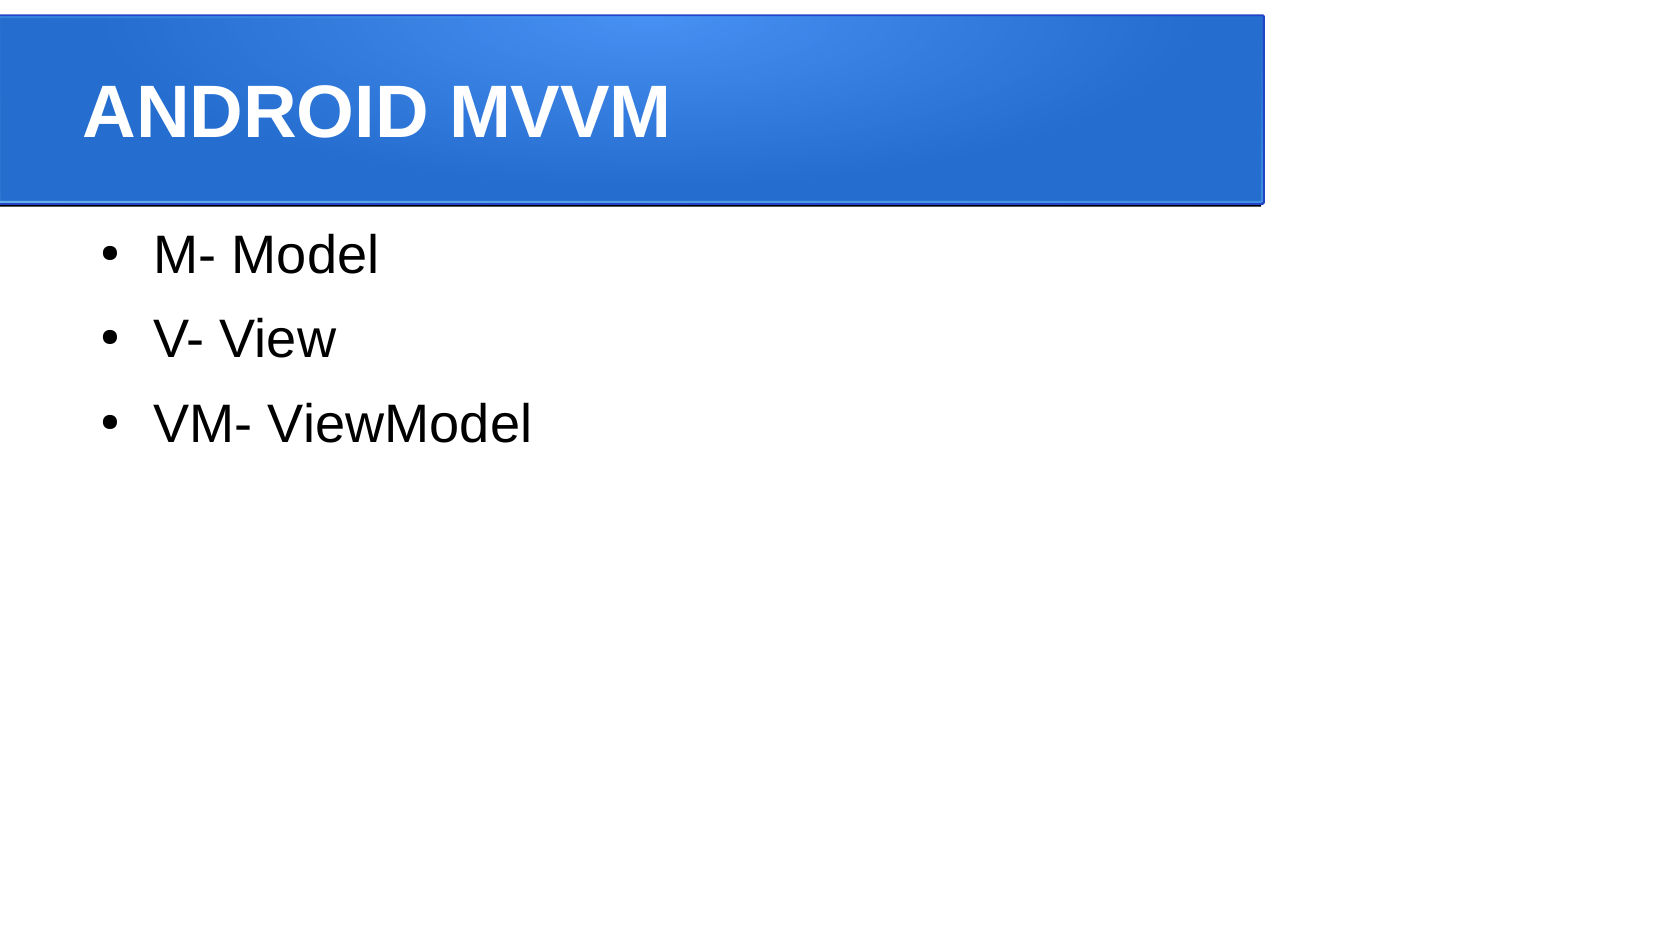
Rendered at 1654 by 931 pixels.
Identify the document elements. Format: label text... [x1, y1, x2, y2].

list M- Model V- View VM- ViewModel [82, 224, 1571, 764]
title ANDROID MVVM [82, 35, 1235, 189]
